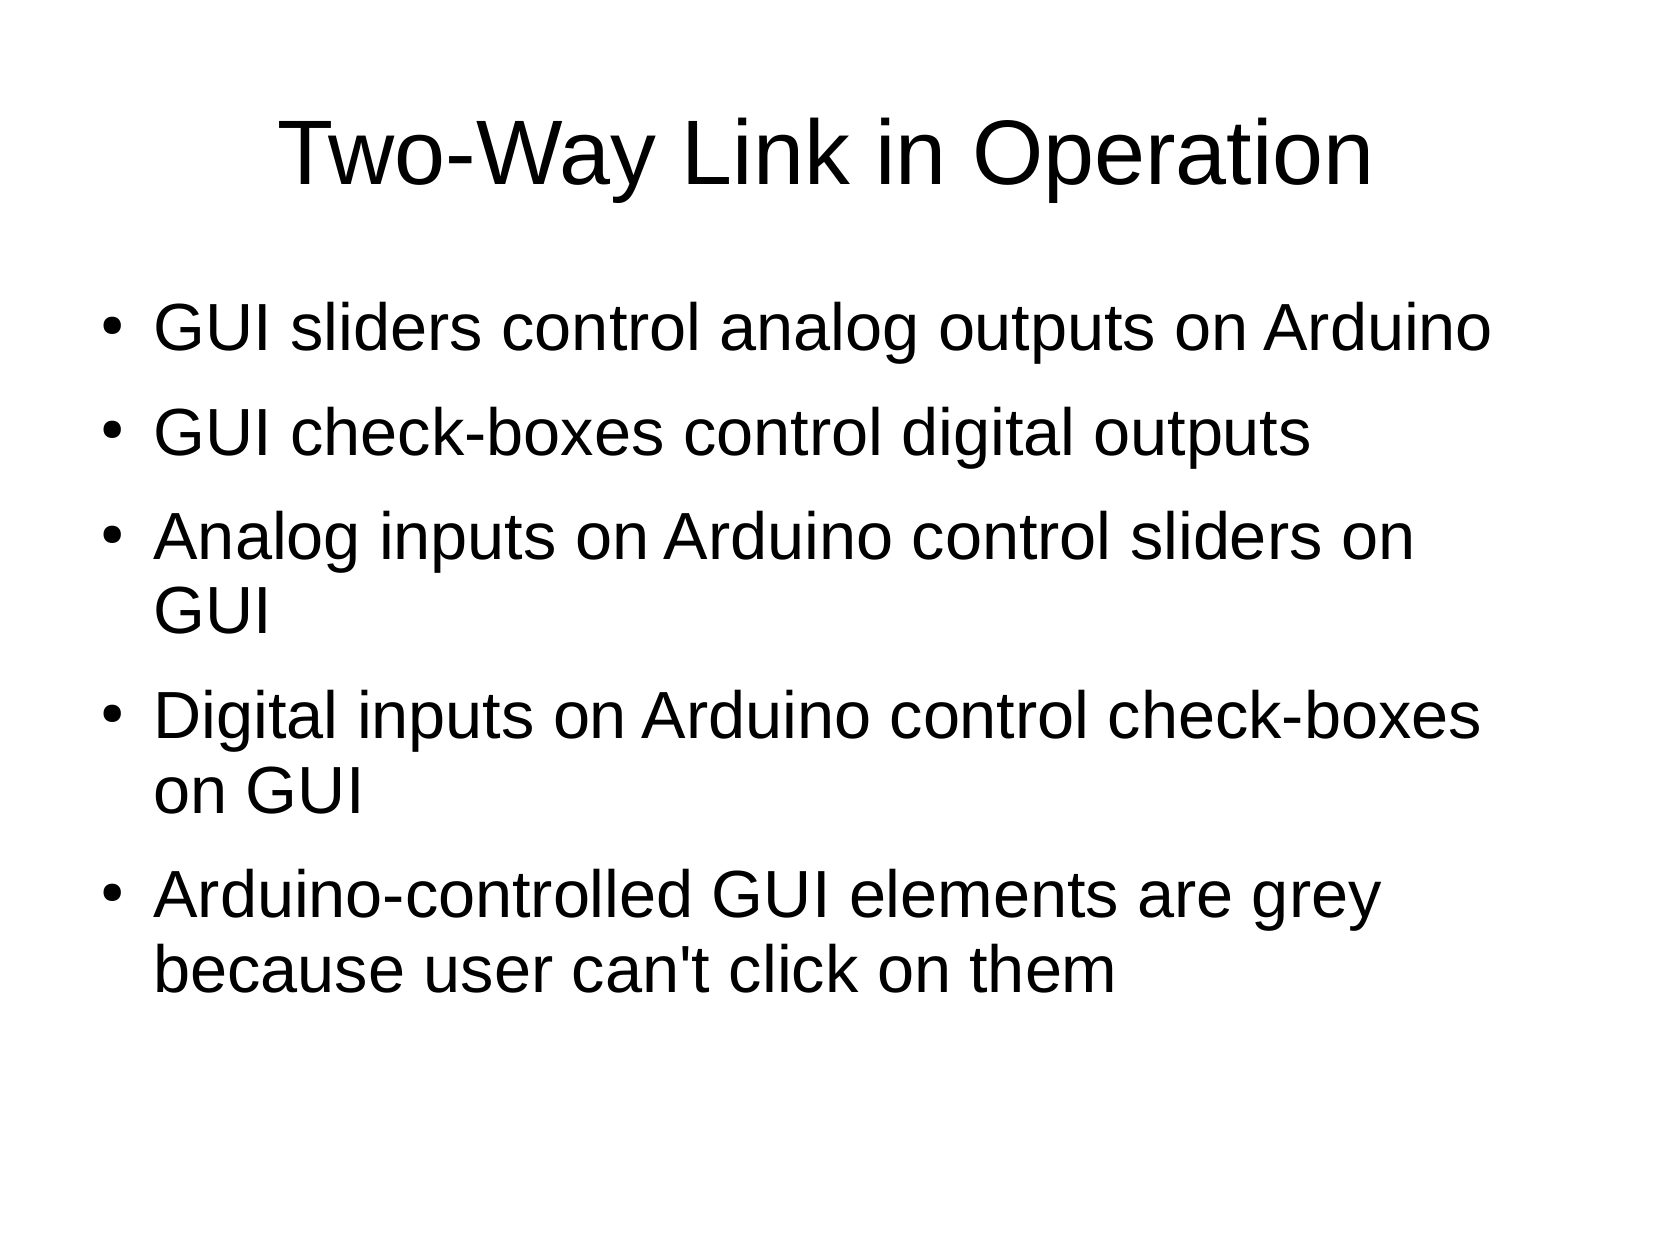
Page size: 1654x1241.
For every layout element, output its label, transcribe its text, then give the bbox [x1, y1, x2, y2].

list GUI sliders control analog outputs on Arduino GUI check-boxes control digital outputs Analog inputs on Arduino control sliders on GUI Digital inputs on Arduino control check-boxes on GUI Arduino-controlled GUI elements are grey because user can't click on them [82, 290, 1538, 1010]
title Two-Way Link in Operation [82, 49, 1571, 257]
